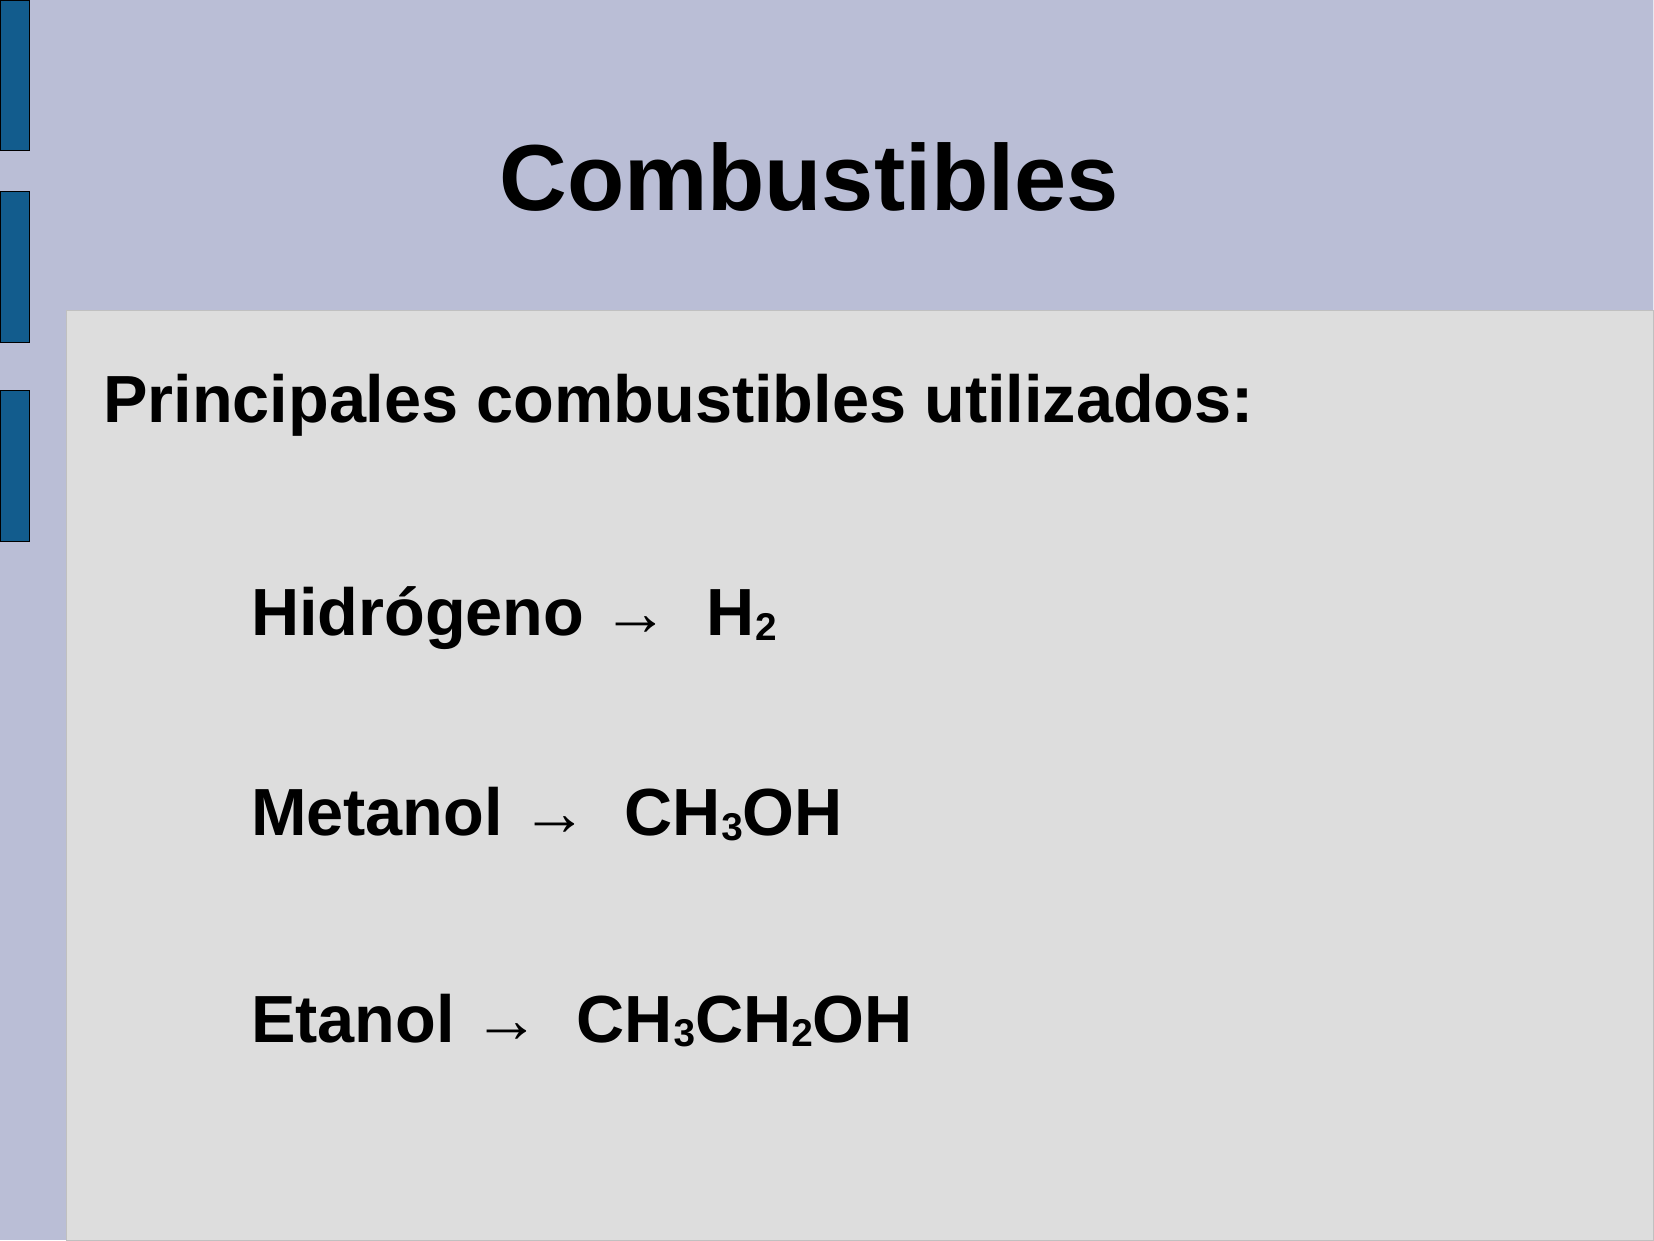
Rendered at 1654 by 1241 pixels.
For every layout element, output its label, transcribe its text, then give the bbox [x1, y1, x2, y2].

text_box Combustibles [484, 118, 1182, 266]
text_box Hidrógeno → H2 [236, 567, 1063, 680]
text_box Principales combustibles utilizados: [88, 354, 1300, 444]
text_box Metanol → CH3OH [236, 767, 1004, 880]
text_box Etanol → CH3CH2OH [236, 974, 1004, 1086]
